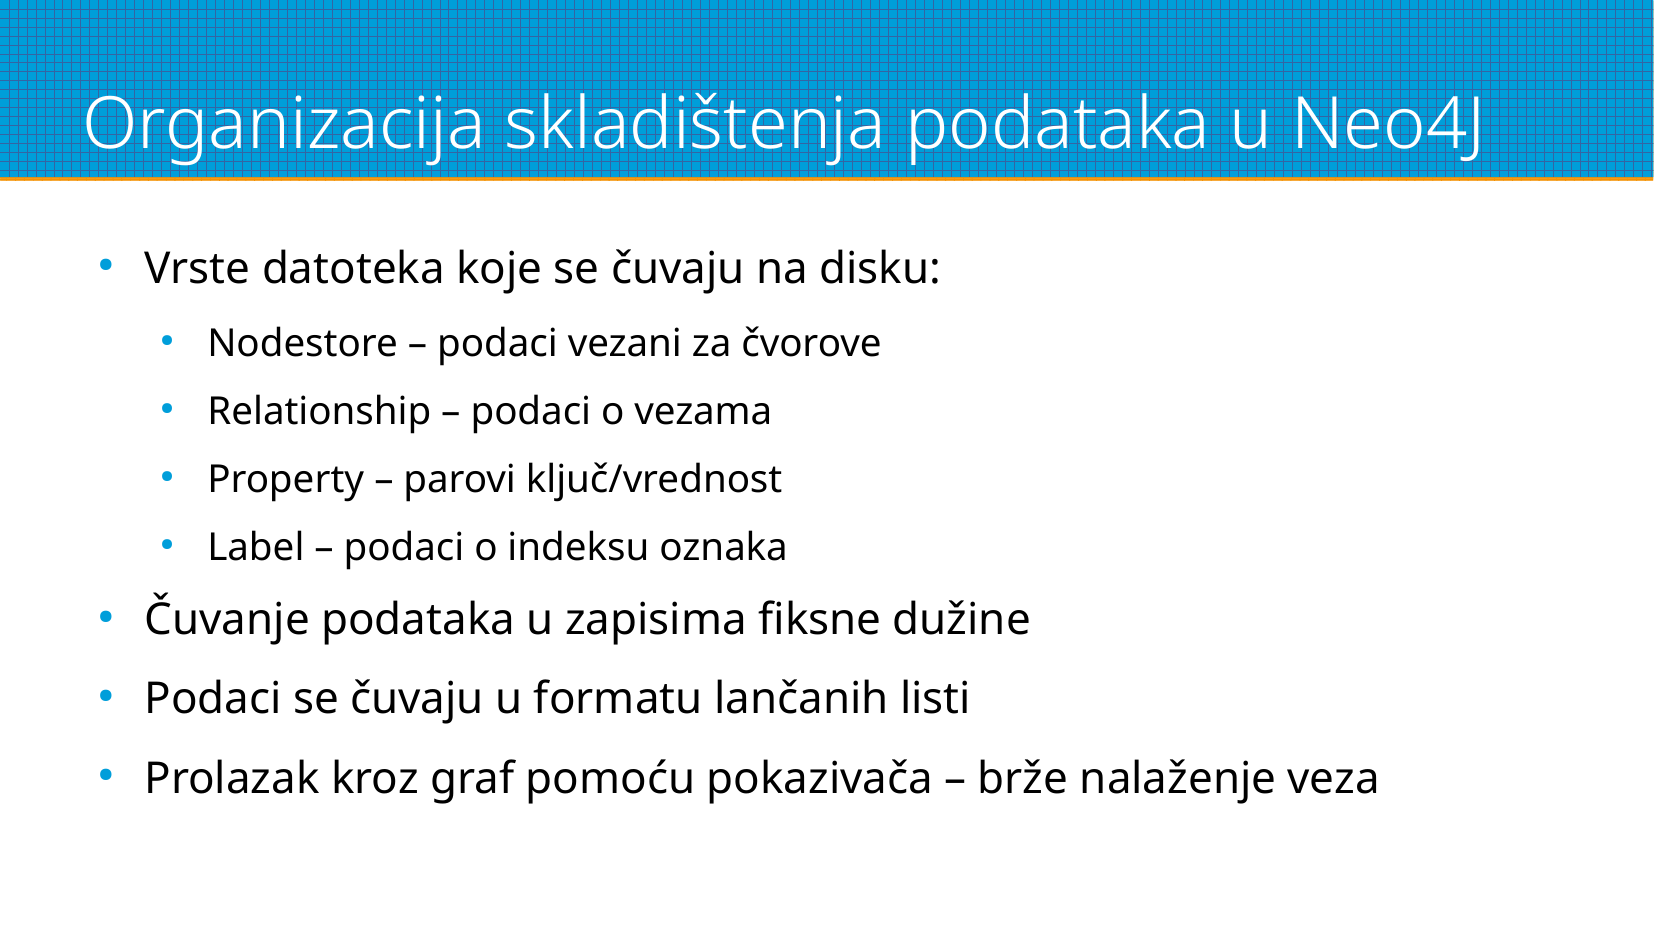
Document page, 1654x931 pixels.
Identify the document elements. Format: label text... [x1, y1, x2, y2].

list Vrste datoteka koje se čuvaju na disku: Nodestore – podaci vezani za čvorove Relationship – podaci o vezama Property – parovi ključ/vrednost Label – podaci o indeksu oznaka Čuvanje podataka u zapisima fiksne dužine Podaci se čuvaju u formatu lančanih listi Prolazak kroz graf pomoću pokazivača – brže nalaženje veza [82, 236, 1563, 811]
title Organizacija skladištenja podataka u Neo4J [82, 14, 1571, 171]
